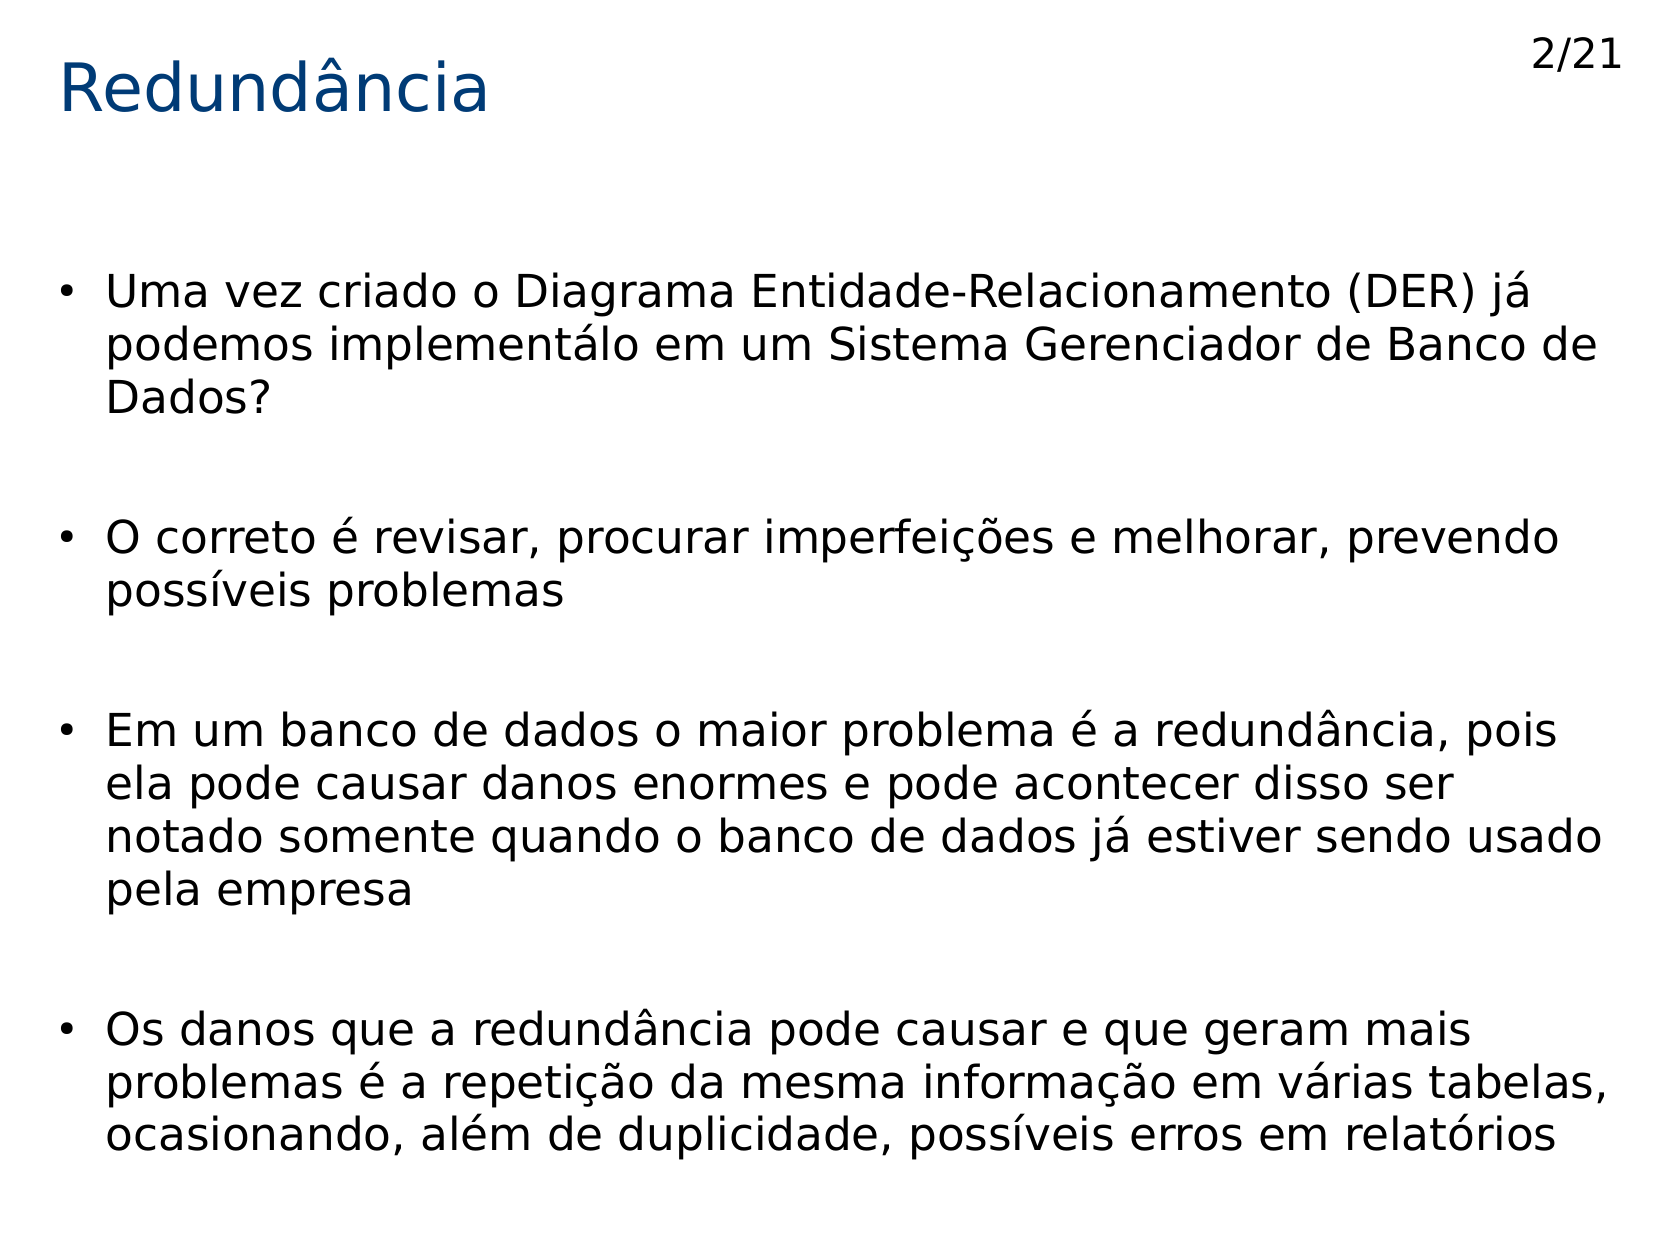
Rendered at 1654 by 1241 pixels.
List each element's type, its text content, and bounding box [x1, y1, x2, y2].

list Uma vez criado o Diagrama Entidade-Relacionamento (DER) já podemos implementálo em um Sistema Gerenciador de Banco de Dados? O correto é revisar, procurar imperfeições e melhorar, prevendo possíveis problemas Em um banco de dados o maior problema é a redundância, pois ela pode causar danos enormes e pode acontecer disso ser notado somente quando o banco de dados já estiver sendo usado pela empresa Os danos que a redundância pode causar e que geram mais problemas é a repetição da mesma informação em várias tabelas, ocasionando, além de duplicidade, possíveis erros em relatórios [59, 265, 1625, 1211]
title Redundância [59, 29, 1506, 148]
